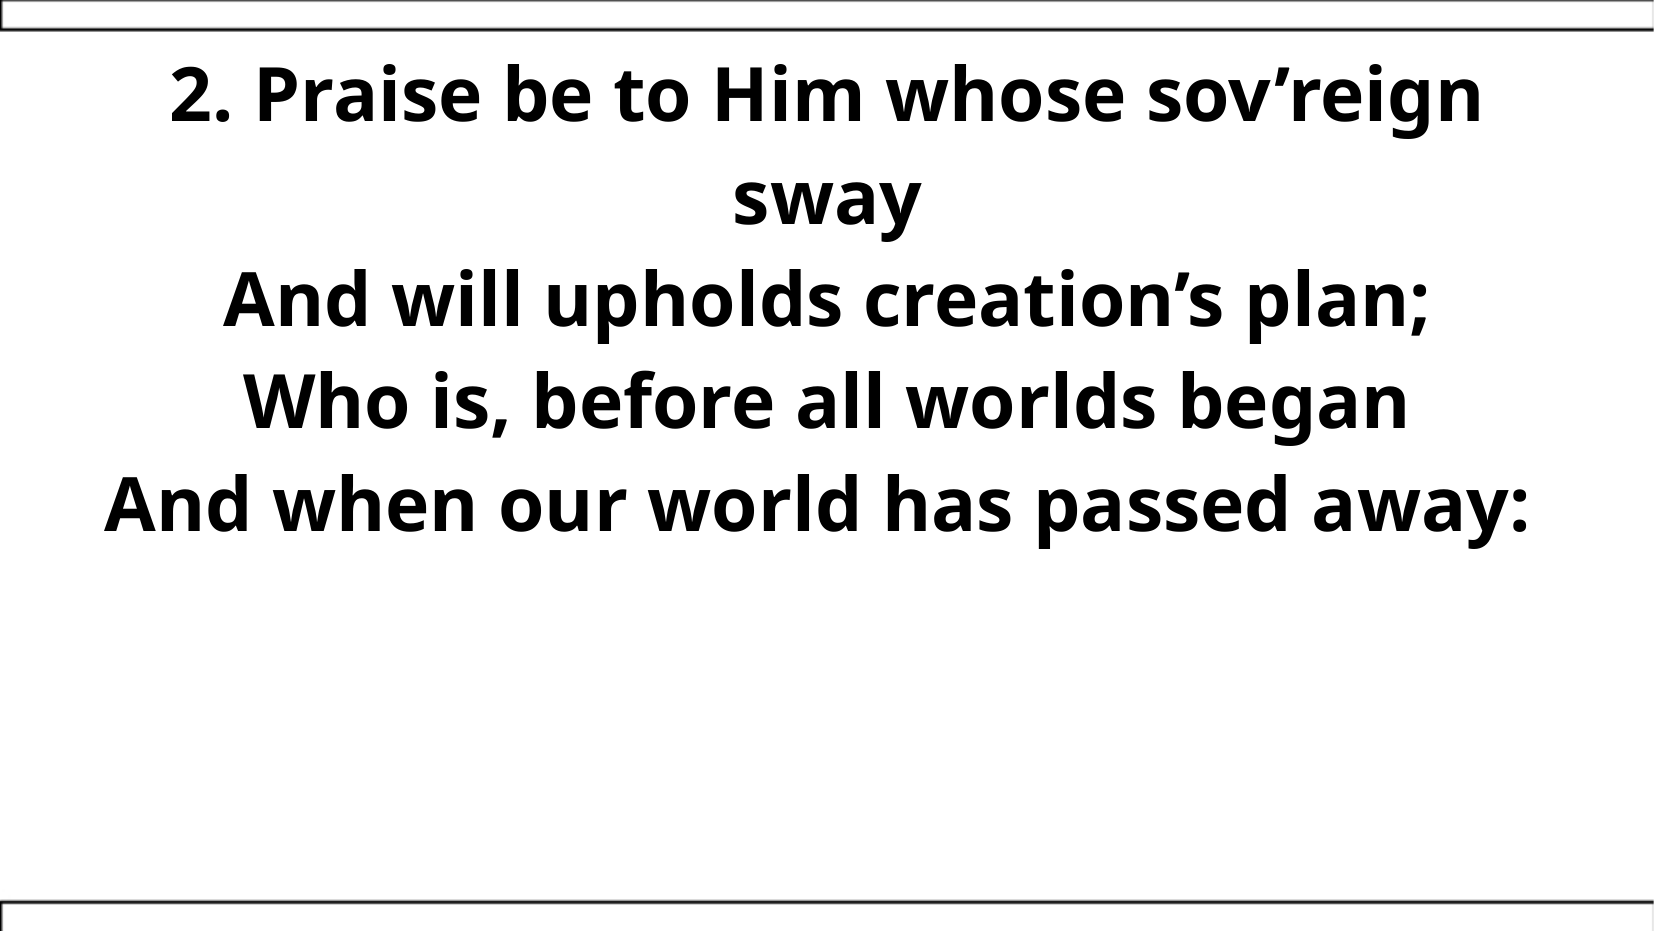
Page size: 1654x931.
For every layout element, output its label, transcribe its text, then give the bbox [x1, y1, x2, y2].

text_box 2. Praise be to Him whose sov’reign sway And will upholds creation’s plan; Who is, before all worlds began And when our world has passed away: [62, 34, 1593, 449]
picture [0, 0, 1654, 931]
